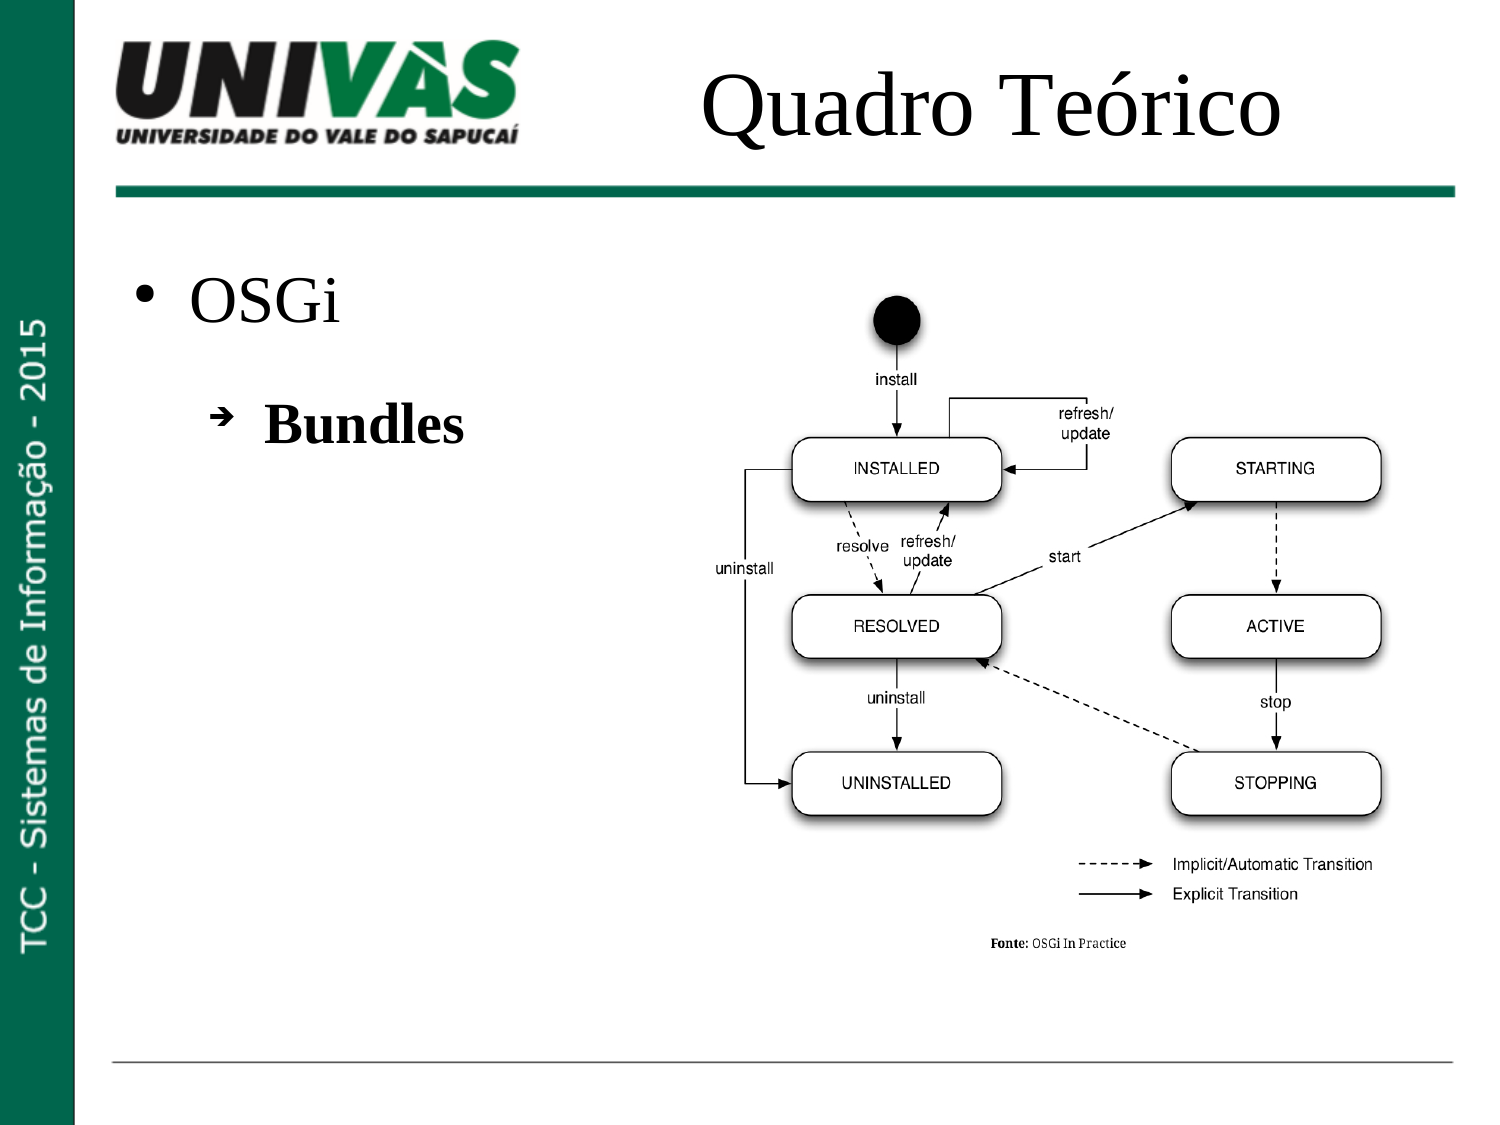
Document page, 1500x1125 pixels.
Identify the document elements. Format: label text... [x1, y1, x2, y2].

picture [0, 0, 1500, 1125]
title Quadro Teórico [531, 23, 1454, 174]
text_box OSGi Bundles [118, 208, 1453, 1034]
